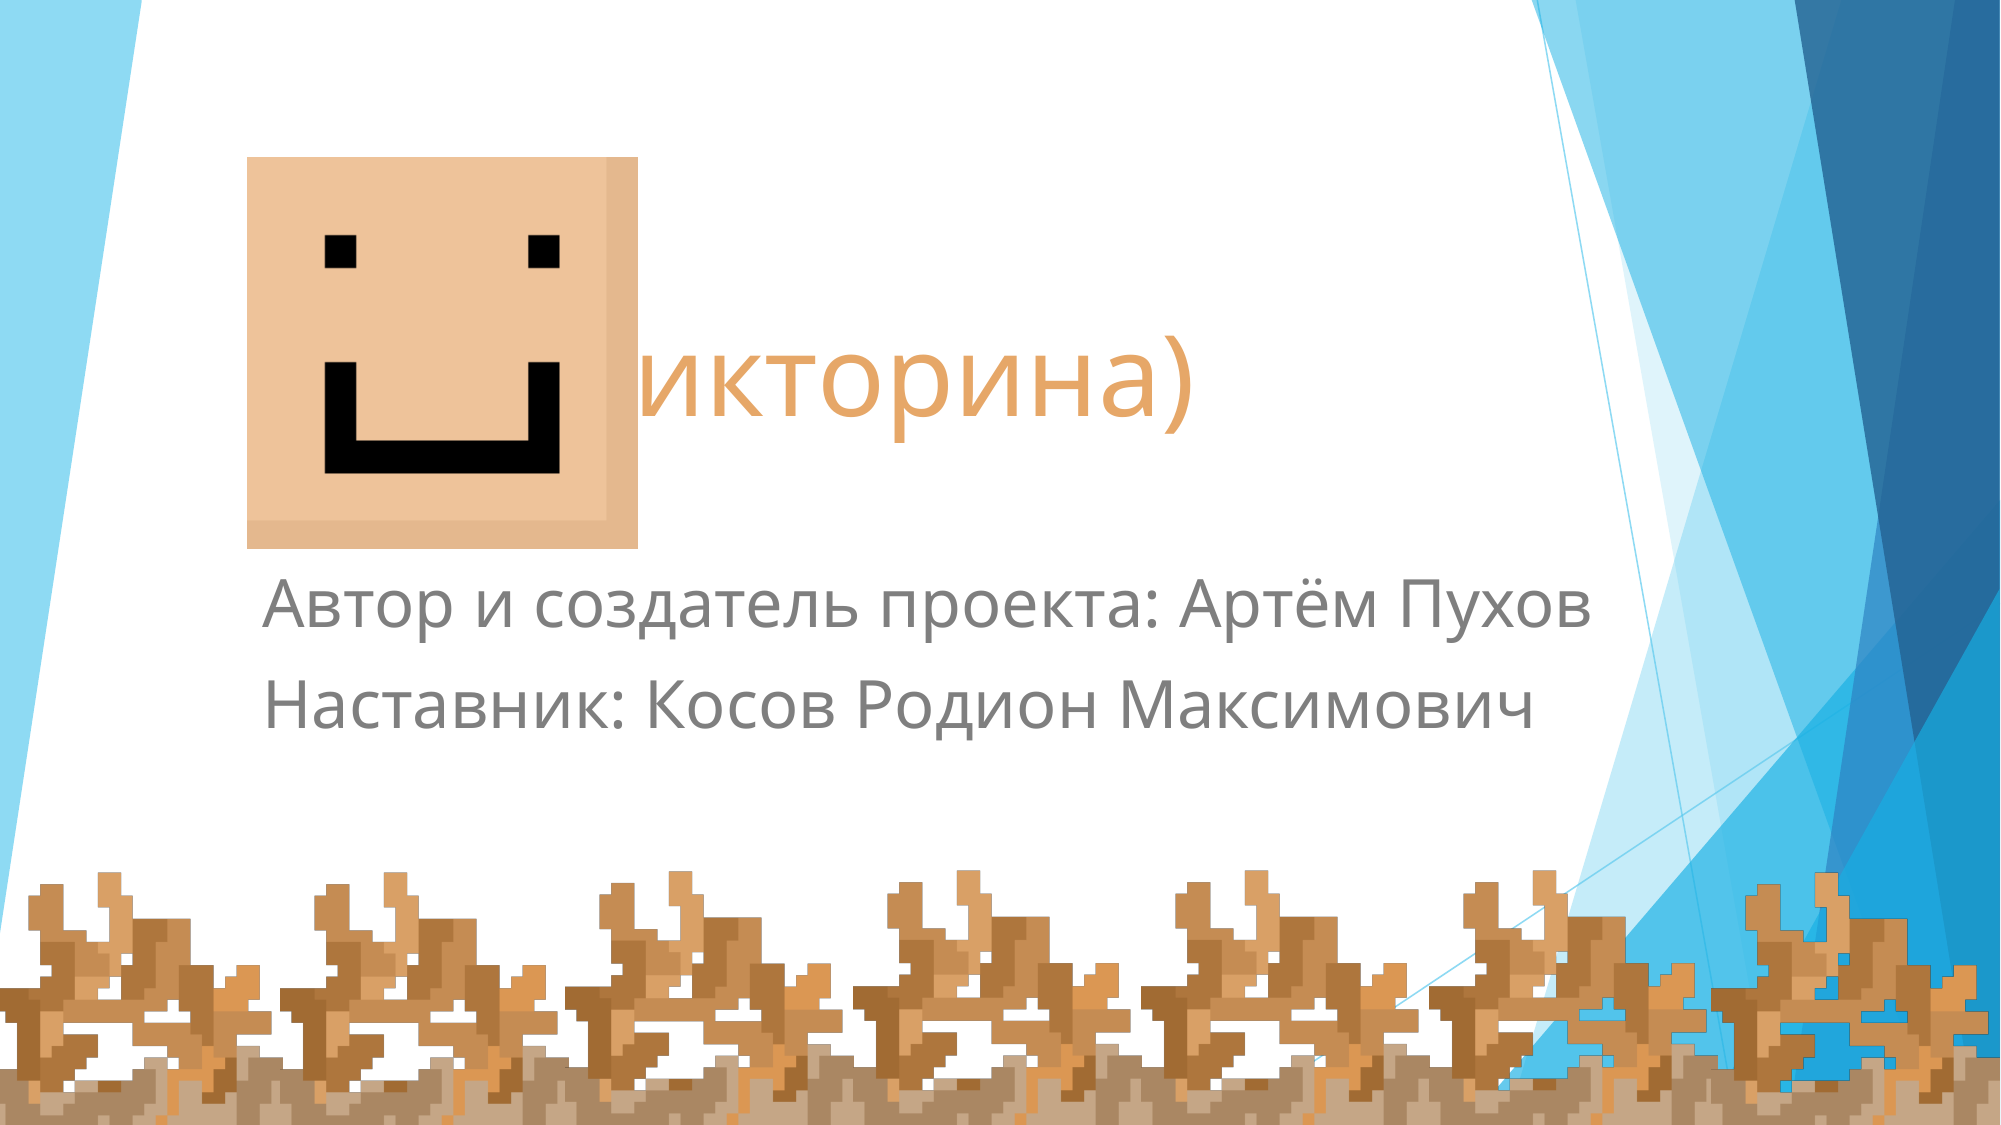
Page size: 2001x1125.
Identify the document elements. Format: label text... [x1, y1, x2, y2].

title QUIZ(викторина) [638, 176, 1522, 447]
subtitle Автор и создатель проекта: Артём Пухов Наставник: Косов Родион Максимович [247, 553, 2000, 838]
picture [0, 836, 2000, 1125]
picture [247, 157, 638, 549]
